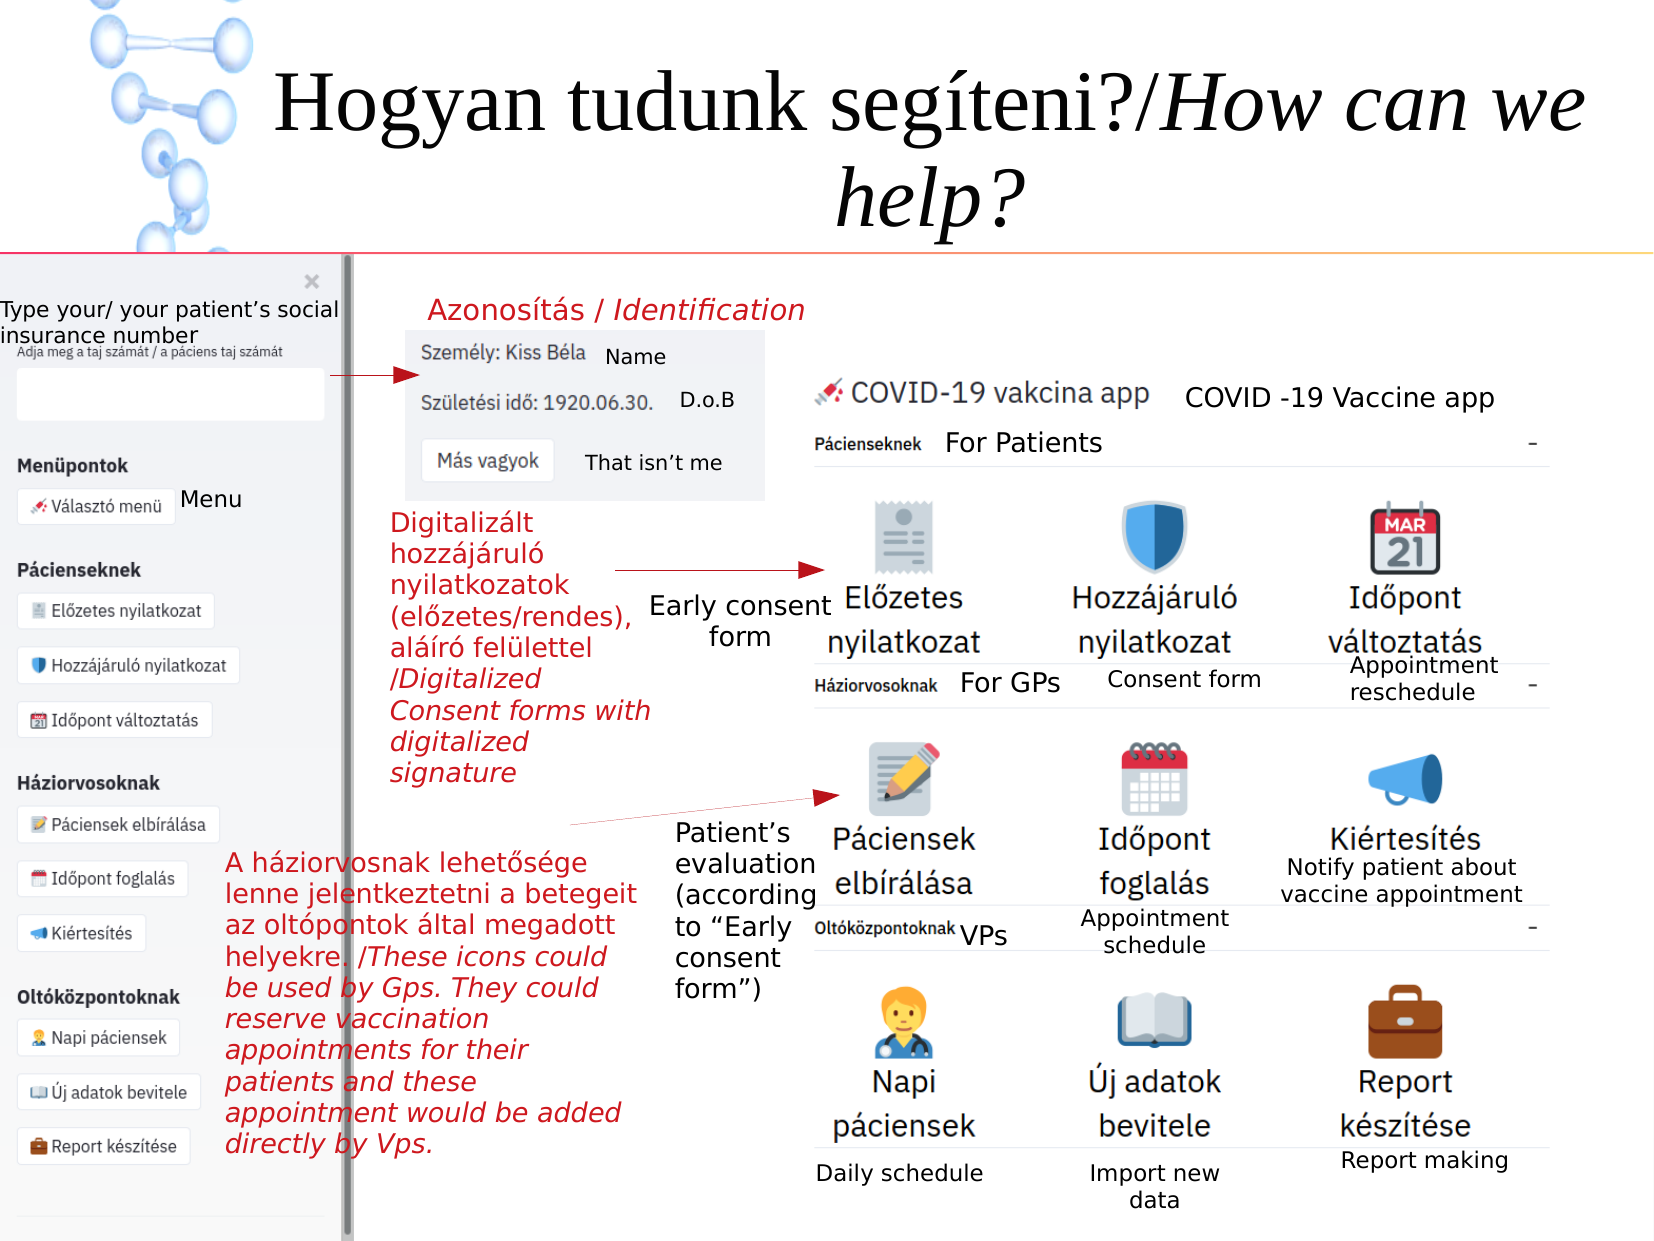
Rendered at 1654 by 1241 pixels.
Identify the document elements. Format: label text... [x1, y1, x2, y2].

text_box Import new data [1050, 1152, 1261, 1231]
text_box Early consent form [676, 582, 871, 661]
text_box Report making [1320, 1140, 1531, 1218]
text_box For GPs [945, 660, 1201, 721]
text_box Type your/ your patient’s social insurance number [0, 289, 376, 358]
text_box That isn’t me [570, 443, 750, 499]
text_box Appointment schedule [1050, 897, 1261, 976]
text_box Patient’s evaluation (according to “Early consent form”) [660, 810, 841, 1013]
text_box Digitalizált hozzájáruló nyilatkozatok (előzetes/rendes), aláíró felülettel /Digitalized Consent forms with digitalized signature [375, 500, 676, 797]
text_box Appointment reschedule [1335, 645, 1591, 714]
text_box For Patients [930, 420, 1186, 481]
text_box Azonosítás / Identification [391, 285, 842, 335]
text_box Menu [165, 478, 316, 521]
text_box COVID -19 Vaccine app [1170, 375, 1546, 451]
text_box Consent form [1092, 659, 1335, 705]
picture [0, 0, 1654, 1241]
text_box Notify patient about vaccine appointment [1236, 846, 1567, 956]
text_box Daily schedule [795, 1152, 1006, 1231]
text_box A háziorvosnak lehetősége lenne jelentkeztetni a betegeit az oltópontok által megadott helyekre. /These icons could be used by Gps. They could reserve vaccination appointments for their patients and these appointment would be added directly by Vps. [210, 840, 661, 1241]
text_box D.o.B [664, 380, 755, 420]
text_box VPs [945, 912, 1036, 991]
text_box Name [590, 337, 731, 378]
title Hogyan tudunk segíteni?/How can we help? [265, 47, 1595, 252]
